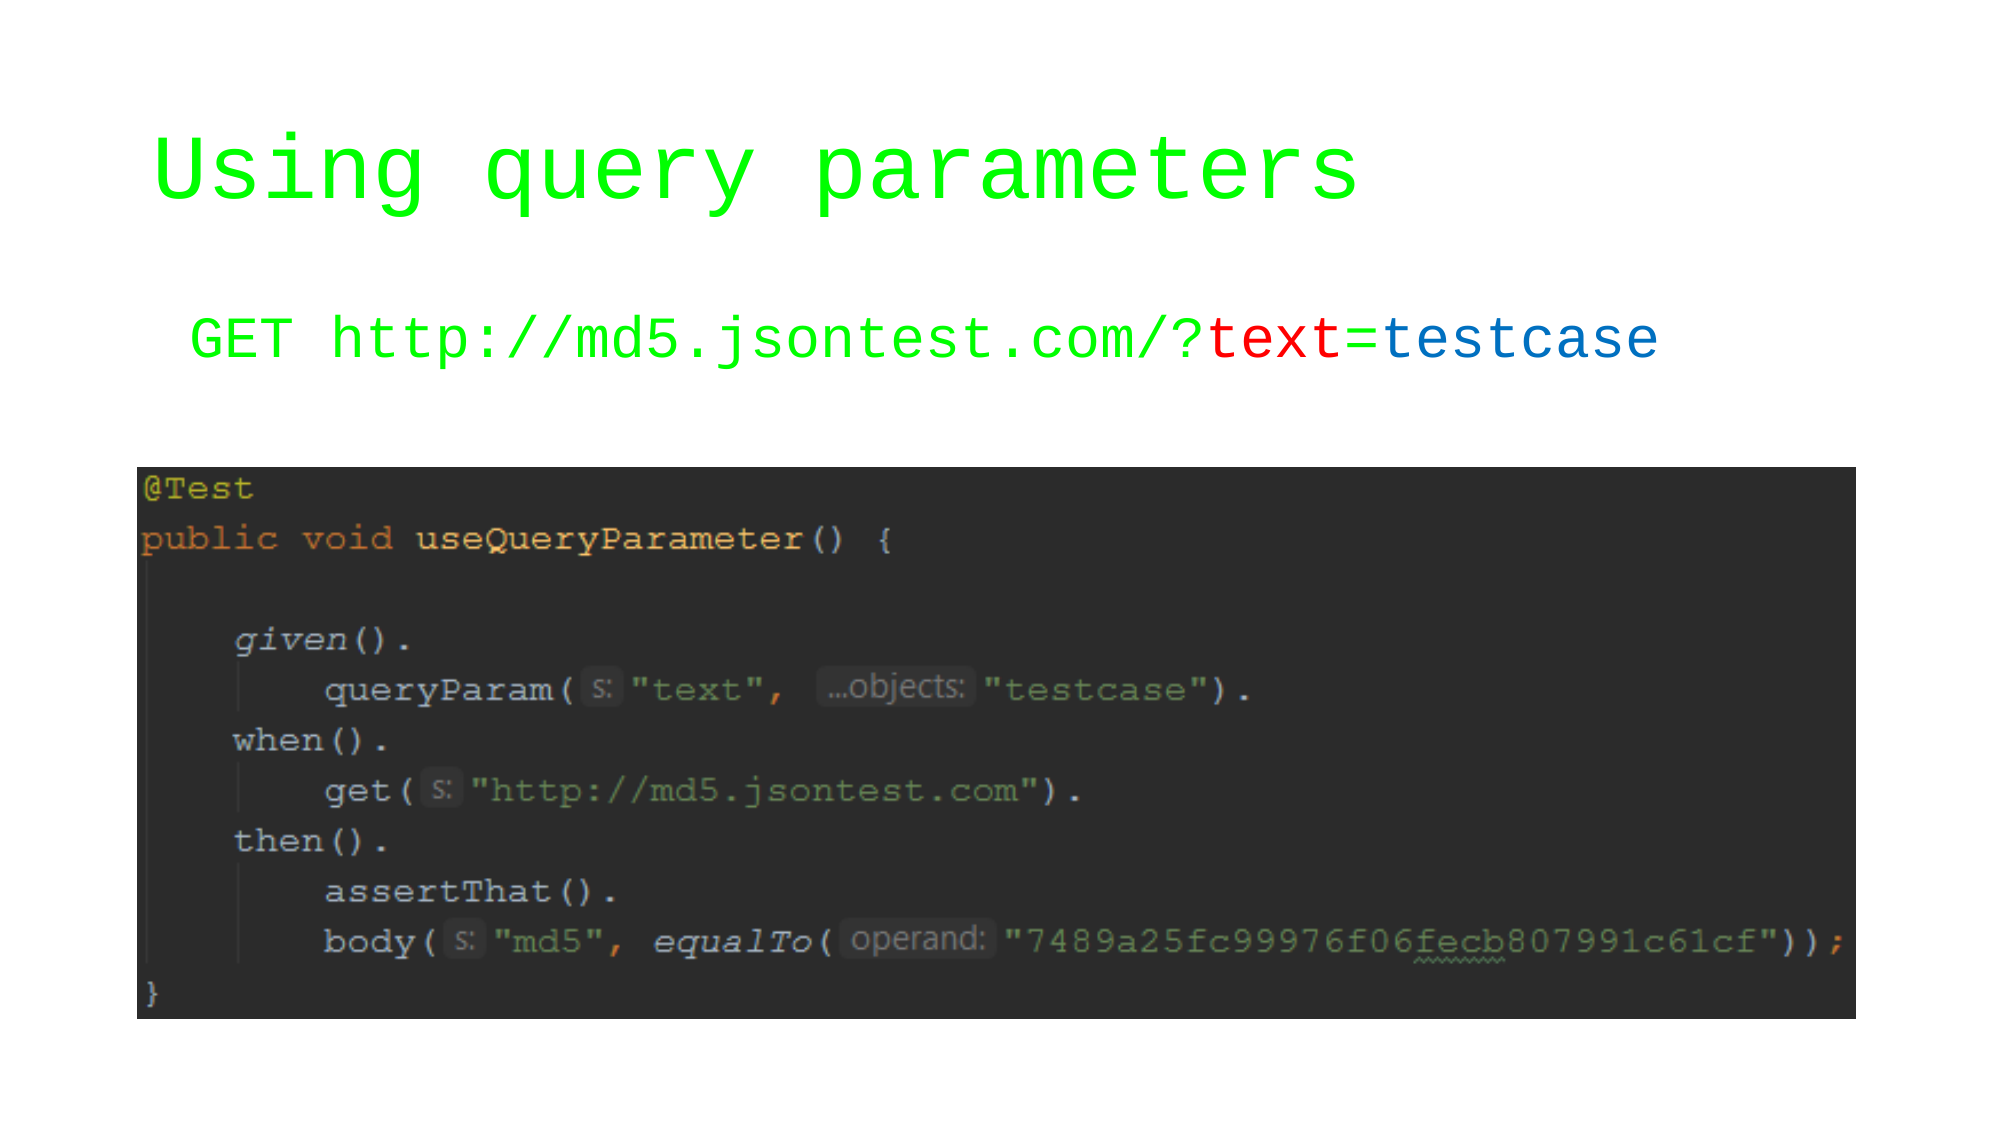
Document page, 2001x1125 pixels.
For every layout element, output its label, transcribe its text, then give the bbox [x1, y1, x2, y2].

picture [137, 467, 1856, 1019]
title Using query parameters [137, 59, 1942, 278]
list GET http://md5.jsontest.com/?text=testcase [137, 299, 1959, 1014]
